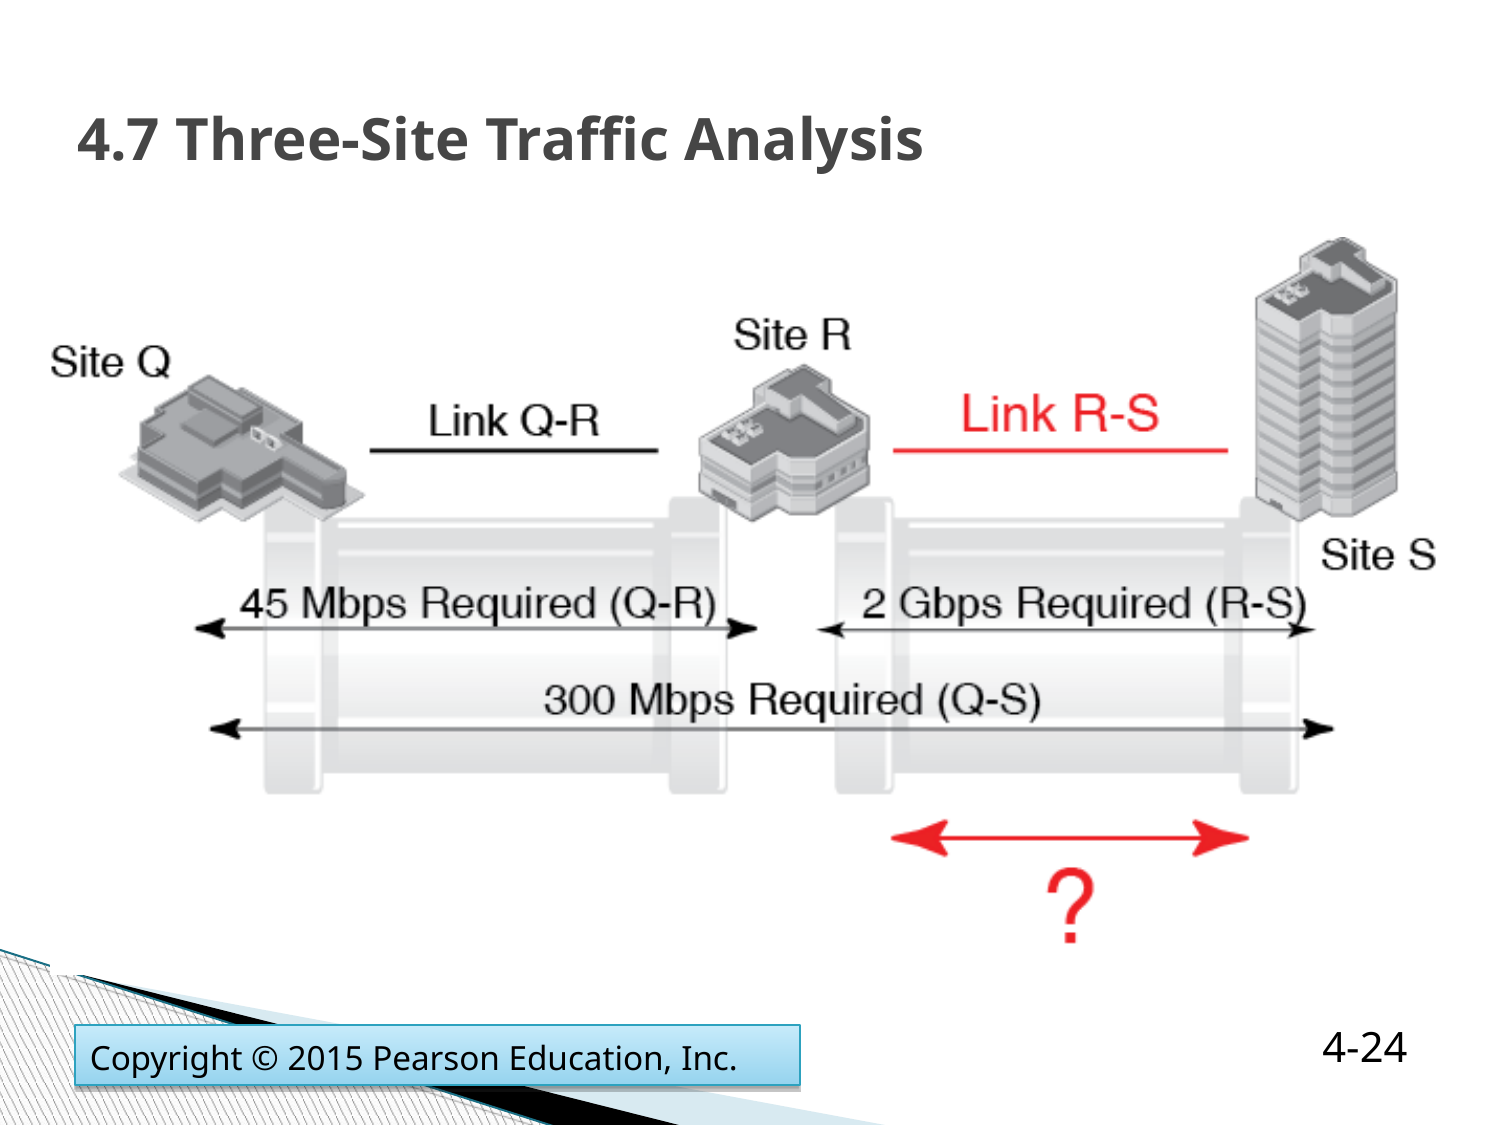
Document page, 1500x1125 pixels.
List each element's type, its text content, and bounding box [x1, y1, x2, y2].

title 4.7 Three-Site Traffic Analysis [62, 62, 1413, 213]
picture [0, 237, 1438, 1125]
slide_number 4-1 [1275, 1025, 1423, 1085]
footer Copyright © 2015 Pearson Education, Inc. [75, 1025, 800, 1085]
